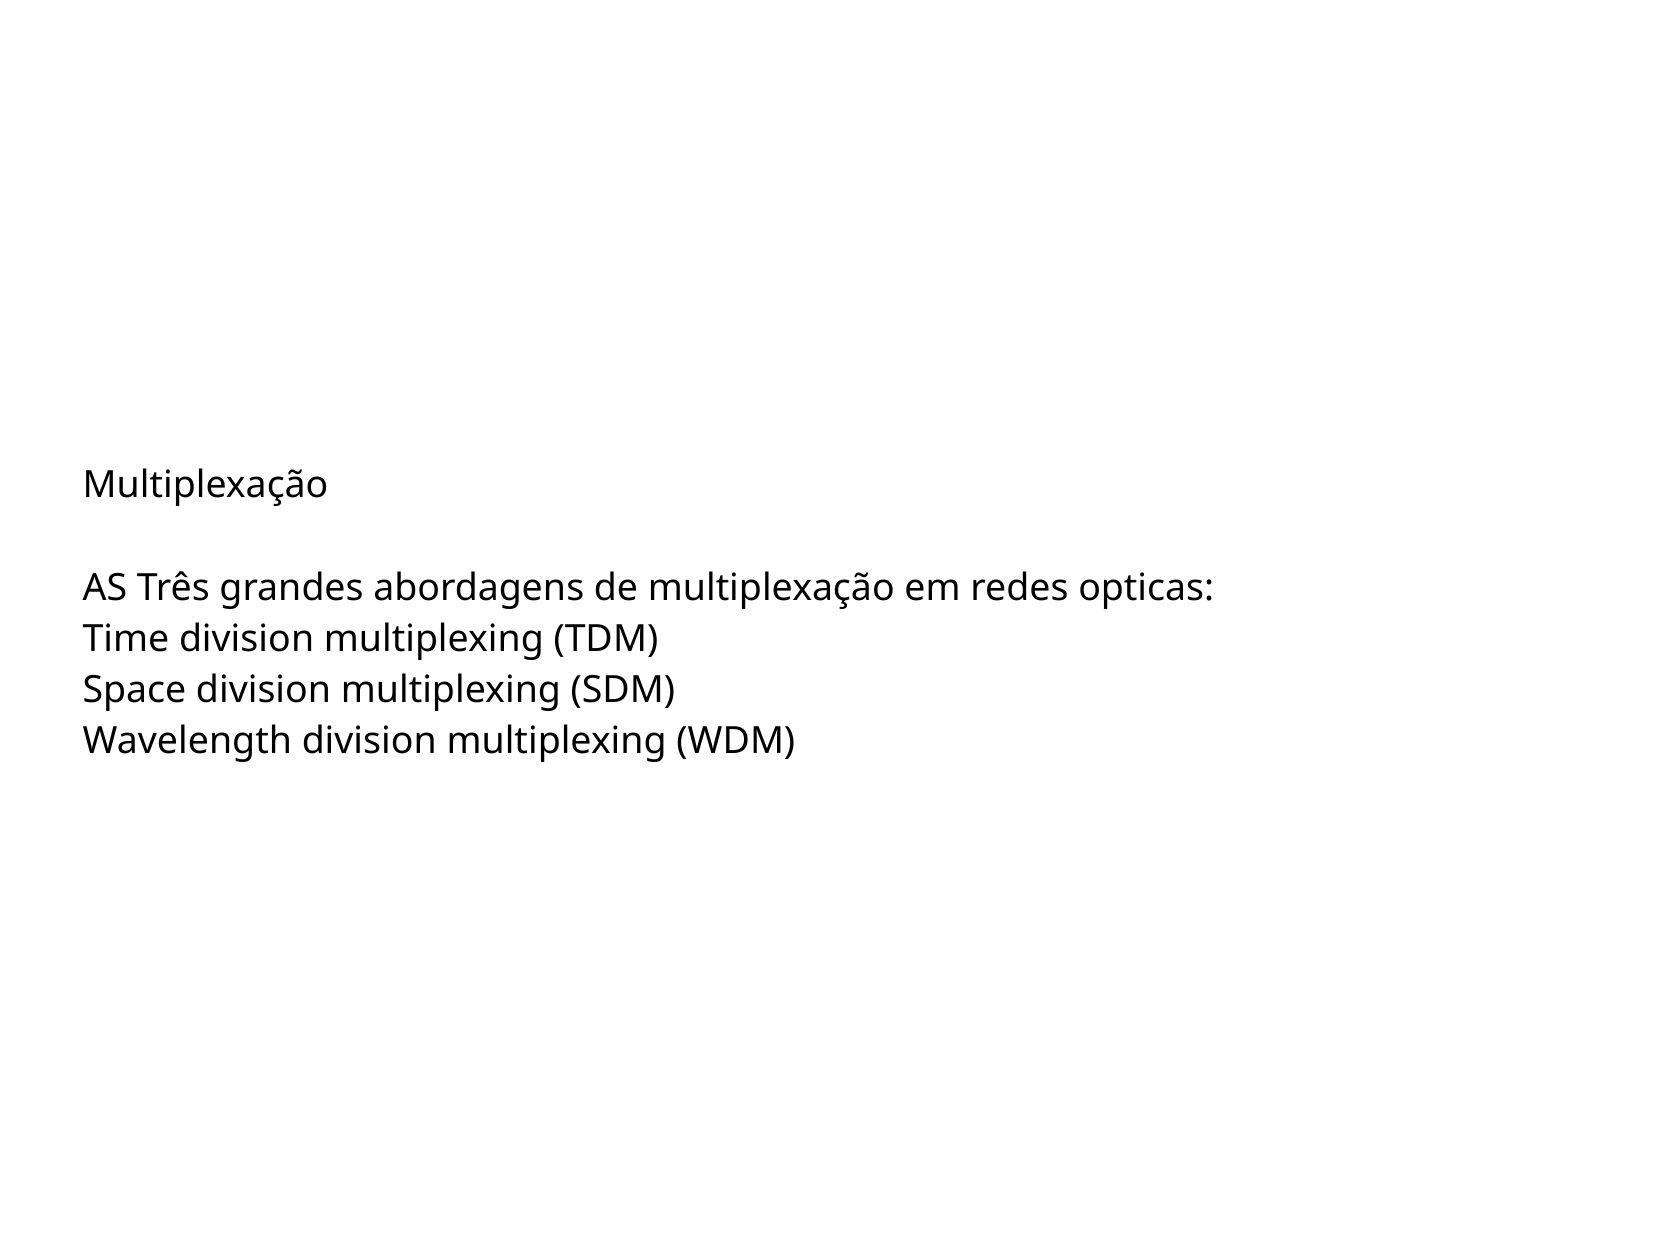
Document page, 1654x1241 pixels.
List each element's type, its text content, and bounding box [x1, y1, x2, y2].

subtitle Multiplexação AS Três grandes abordagens de multiplexação em redes opticas: Time division multiplexing (TDM) Space division multiplexing (SDM) Wavelength division multiplexing (WDM) [82, 297, 1571, 1102]
